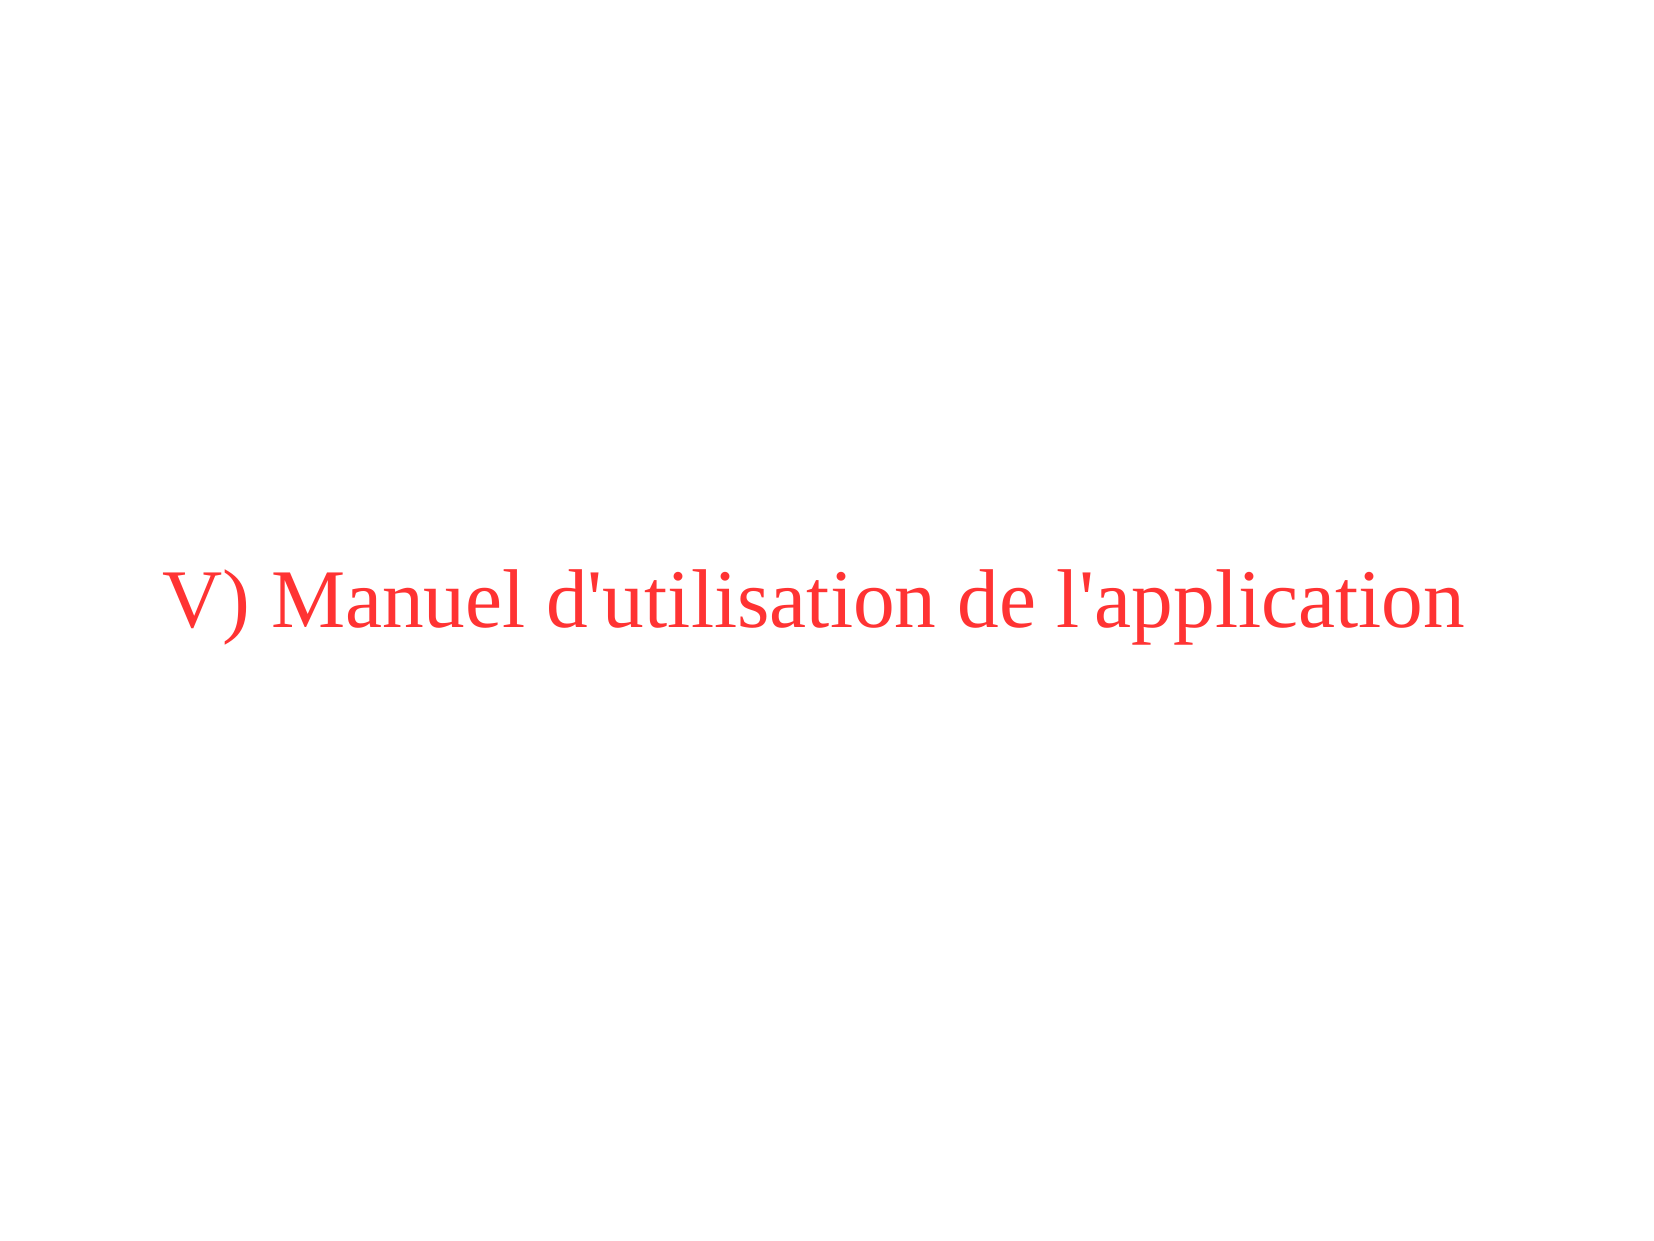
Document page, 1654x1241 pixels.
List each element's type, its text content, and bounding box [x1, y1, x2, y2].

title V) Manuel d'utilisation de l'application [70, 496, 1560, 704]
